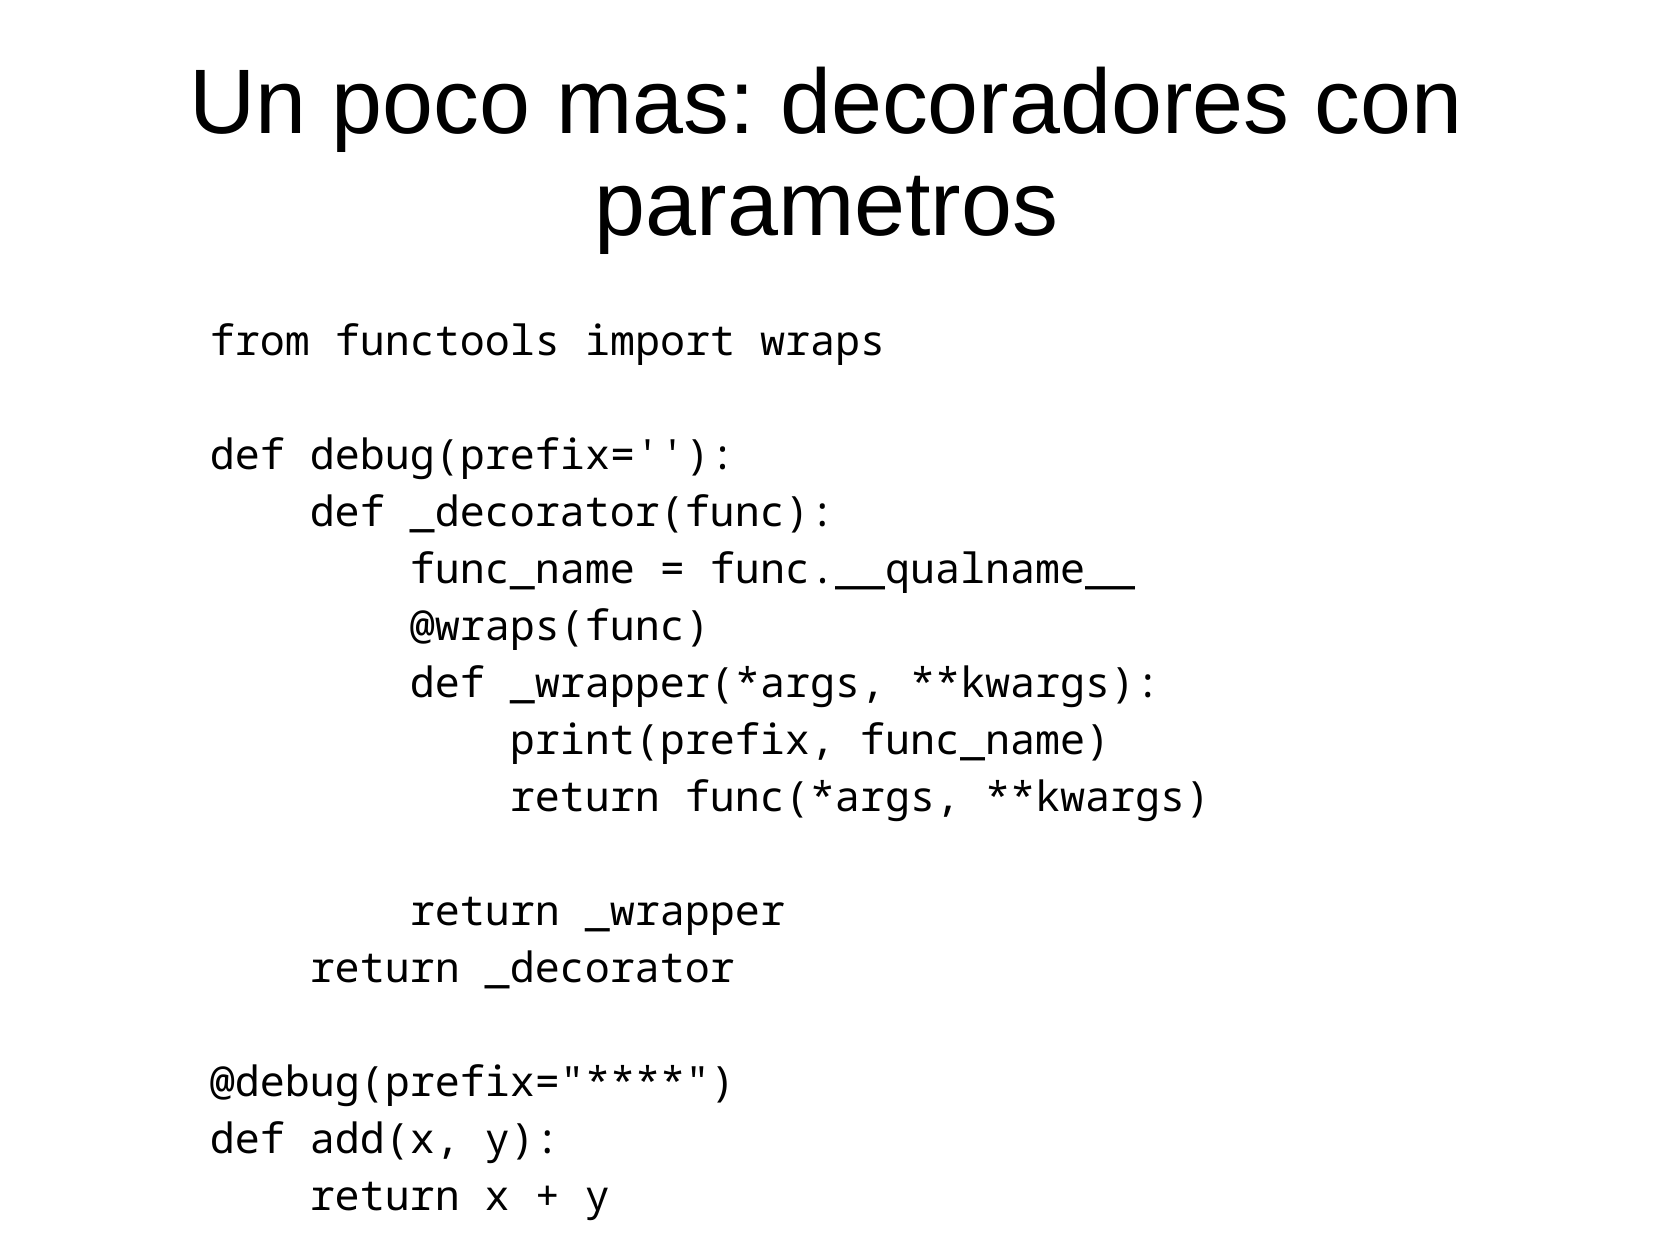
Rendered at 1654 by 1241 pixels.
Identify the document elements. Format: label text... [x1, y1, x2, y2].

text_box from functools import wraps def debug(prefix=''): def _decorator(func): func_name = func.__qualname__ @wraps(func) def _wrapper(*args, **kwargs): print(prefix, func_name) return func(*args, **kwargs) return _wrapper return _decorator @debug(prefix="****") def add(x, y): return x + y [195, 303, 1480, 991]
title Un poco mas: decoradores con parametros [82, 49, 1571, 257]
